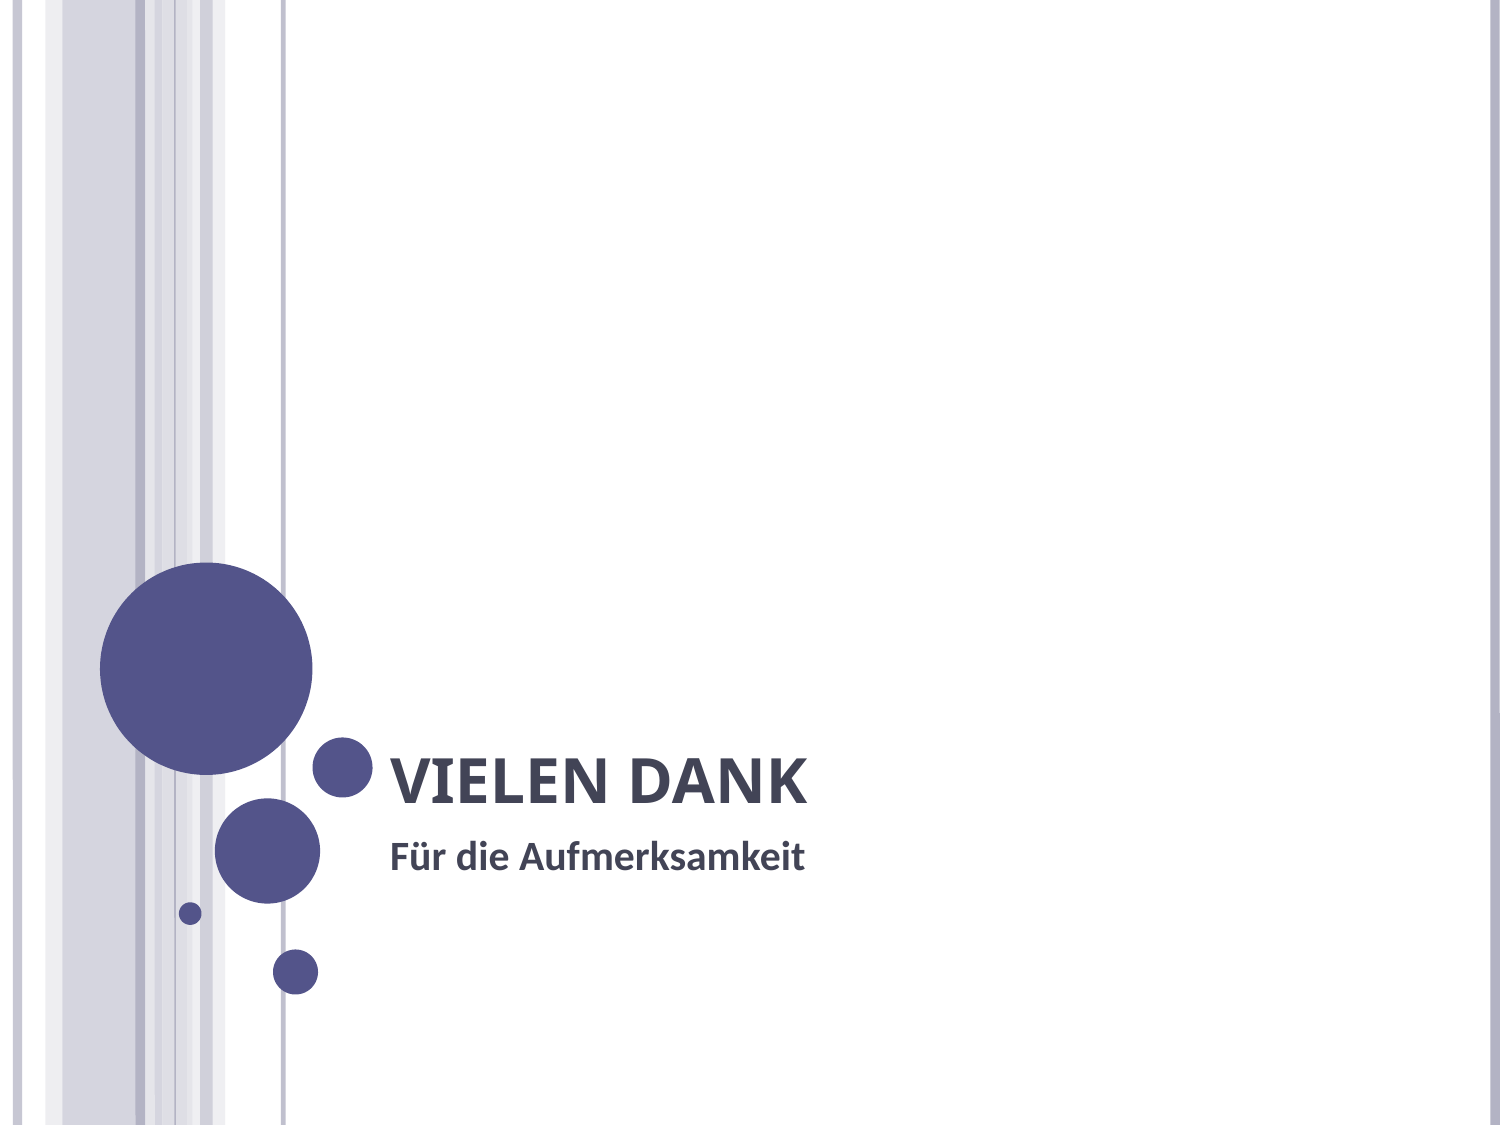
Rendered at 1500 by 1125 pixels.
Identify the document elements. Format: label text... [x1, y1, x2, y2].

title Vielen Dank [375, 512, 1388, 820]
subtitle Für die Aufmerksamkeit [375, 820, 1388, 1046]
